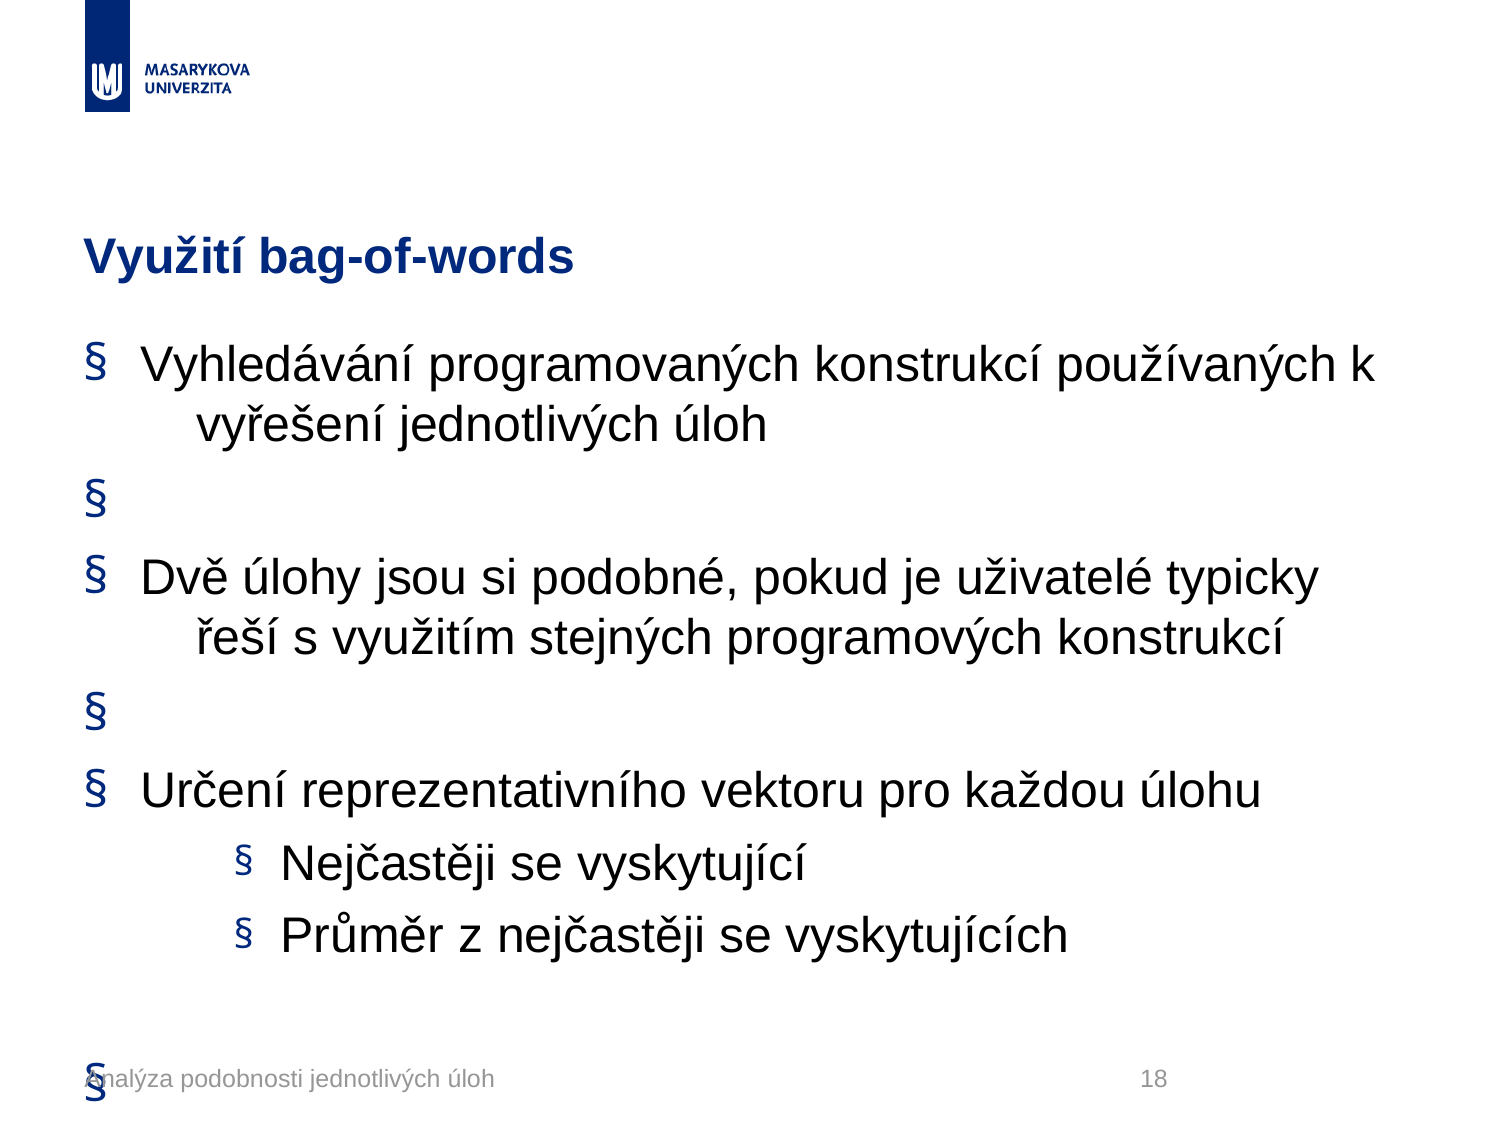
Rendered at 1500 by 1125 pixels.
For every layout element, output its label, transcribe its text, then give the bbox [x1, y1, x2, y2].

title Využití bag-of-words [83, 184, 1411, 291]
text_box 18 [1125, 1025, 1428, 1101]
list Vyhledávání programovaných konstrukcí používaných k vyřešení jednotlivých úloh Dvě úlohy jsou si podobné, pokud je uživatelé typicky řeší s využitím stejných programových konstrukcí Určení reprezentativního vektoru pro každou úlohu Nejčastěji se vyskytující Průměr z nejčastěji se vyskytujících [83, 331, 1410, 1007]
text_box Analýza podobnosti jednotlivých úloh [69, 1025, 1104, 1101]
